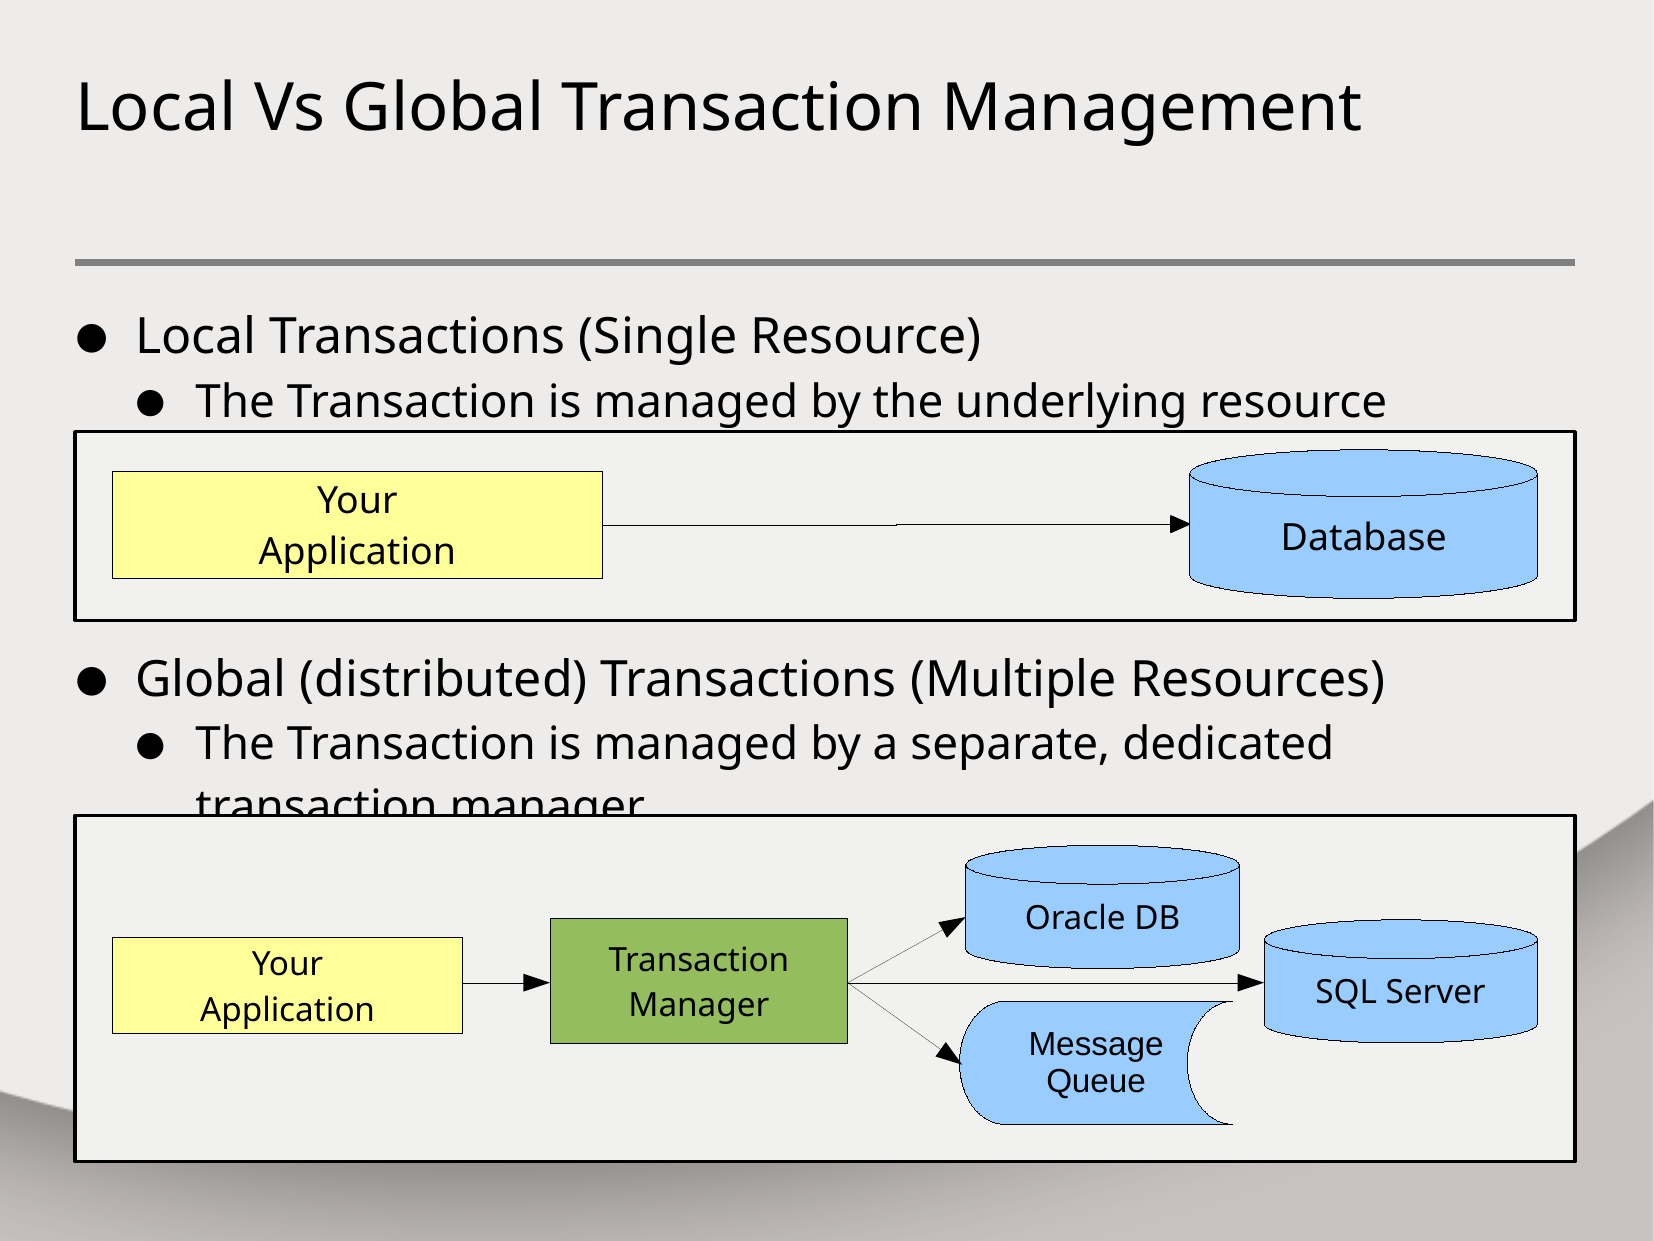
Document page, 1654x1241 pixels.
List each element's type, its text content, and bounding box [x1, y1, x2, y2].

text_box Message Queue [959, 1001, 1233, 1125]
list Local Transactions (Single Resource) The Transaction is managed by the underlying resource Global (distributed) Transactions (Multiple Resources) The Transaction is managed by a separate, dedicated transaction manager [75, 621, 1576, 815]
text_box Transaction Manager [550, 918, 848, 1044]
list Local Transactions (Single Resource) The Transaction is managed by the underlying resource Global (distributed) Transactions (Multiple Resources) The Transaction is managed by a separate, dedicated transaction manager [75, 300, 1576, 431]
title Local Vs Global Transaction Management [75, 75, 1576, 226]
picture [0, 0, 1654, 1241]
text_box [75, 815, 1576, 1162]
text_box Oracle DB [965, 845, 1240, 969]
text_box [75, 431, 1576, 621]
text_box SQL Server [1264, 919, 1538, 1043]
text_box Your Application [112, 937, 463, 1034]
text_box Your Application [112, 471, 603, 579]
text_box Database [1189, 449, 1538, 599]
